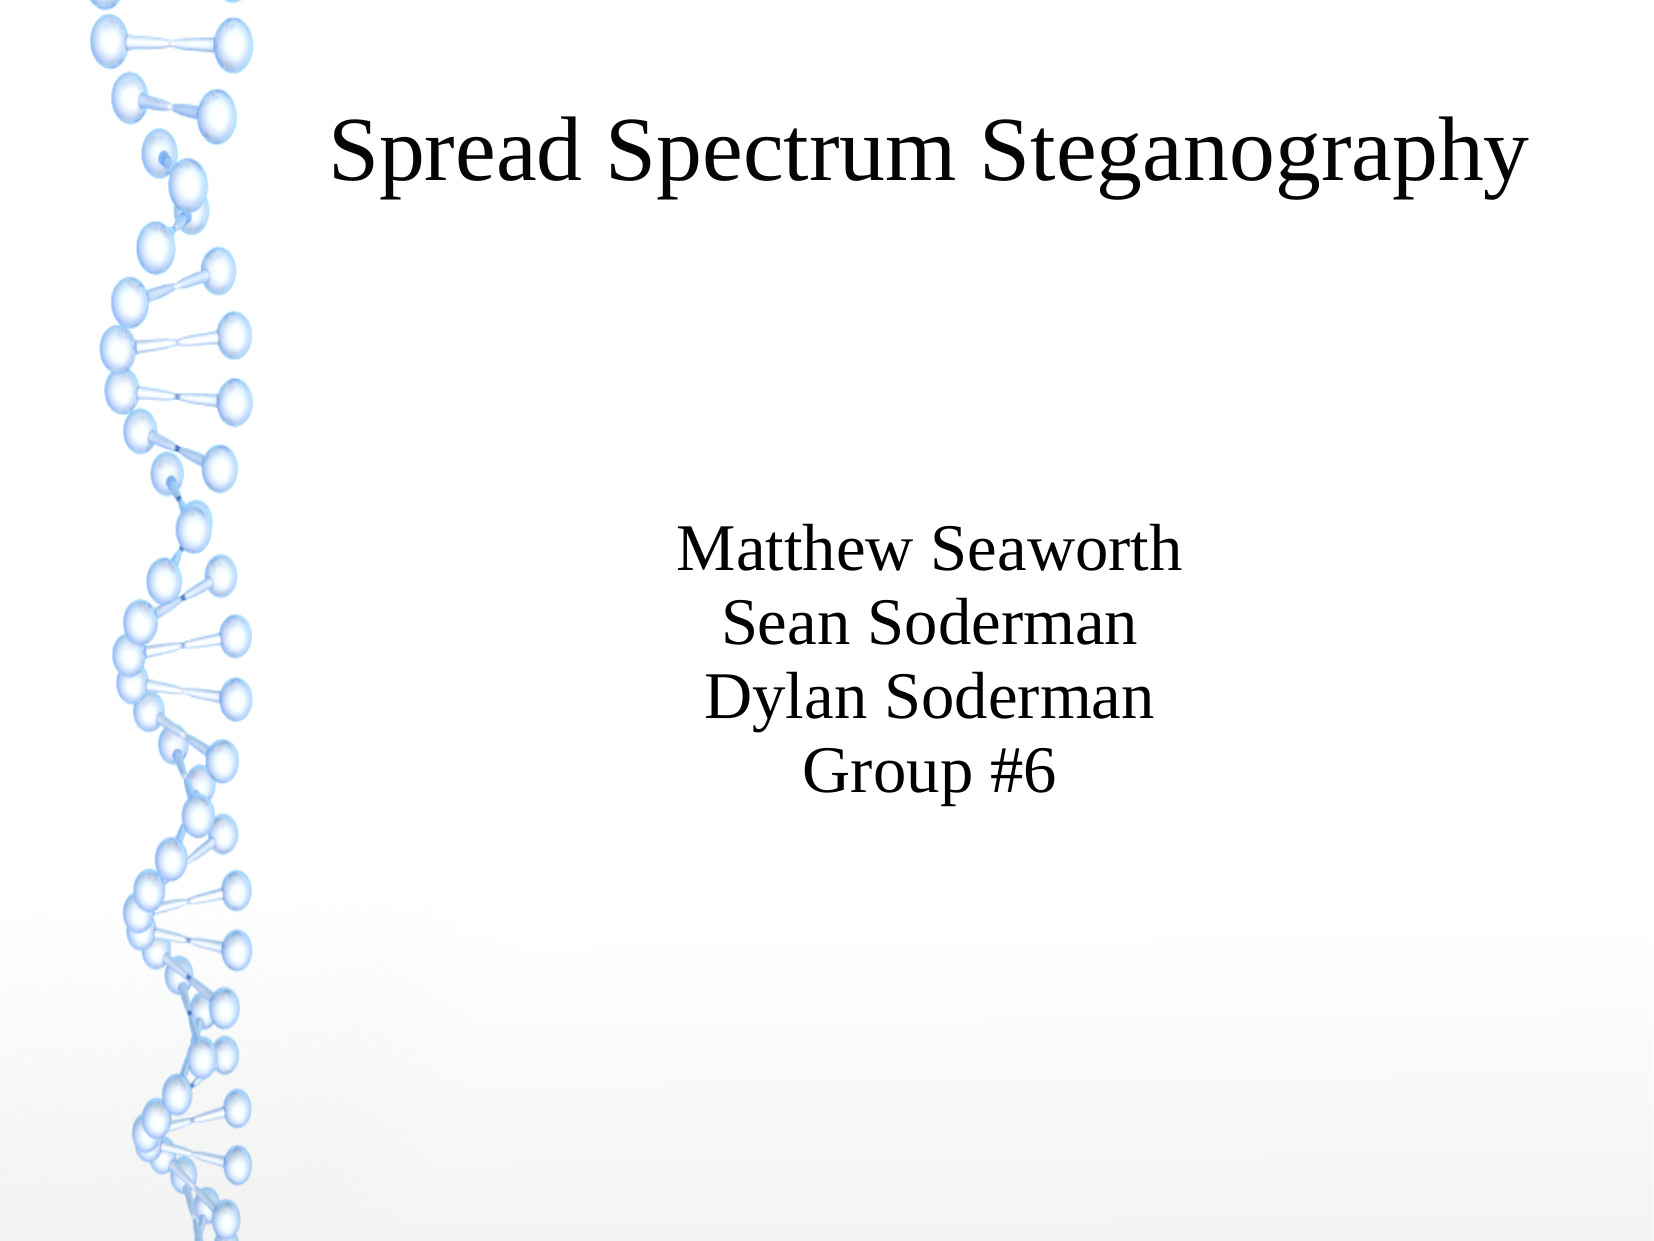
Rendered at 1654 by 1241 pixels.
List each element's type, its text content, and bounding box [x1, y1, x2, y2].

picture [0, 0, 1654, 1241]
subtitle Matthew Seaworth Sean Soderman Dylan Soderman Group #6 [265, 299, 1595, 1019]
title Spread Spectrum Steganography [265, 47, 1595, 252]
